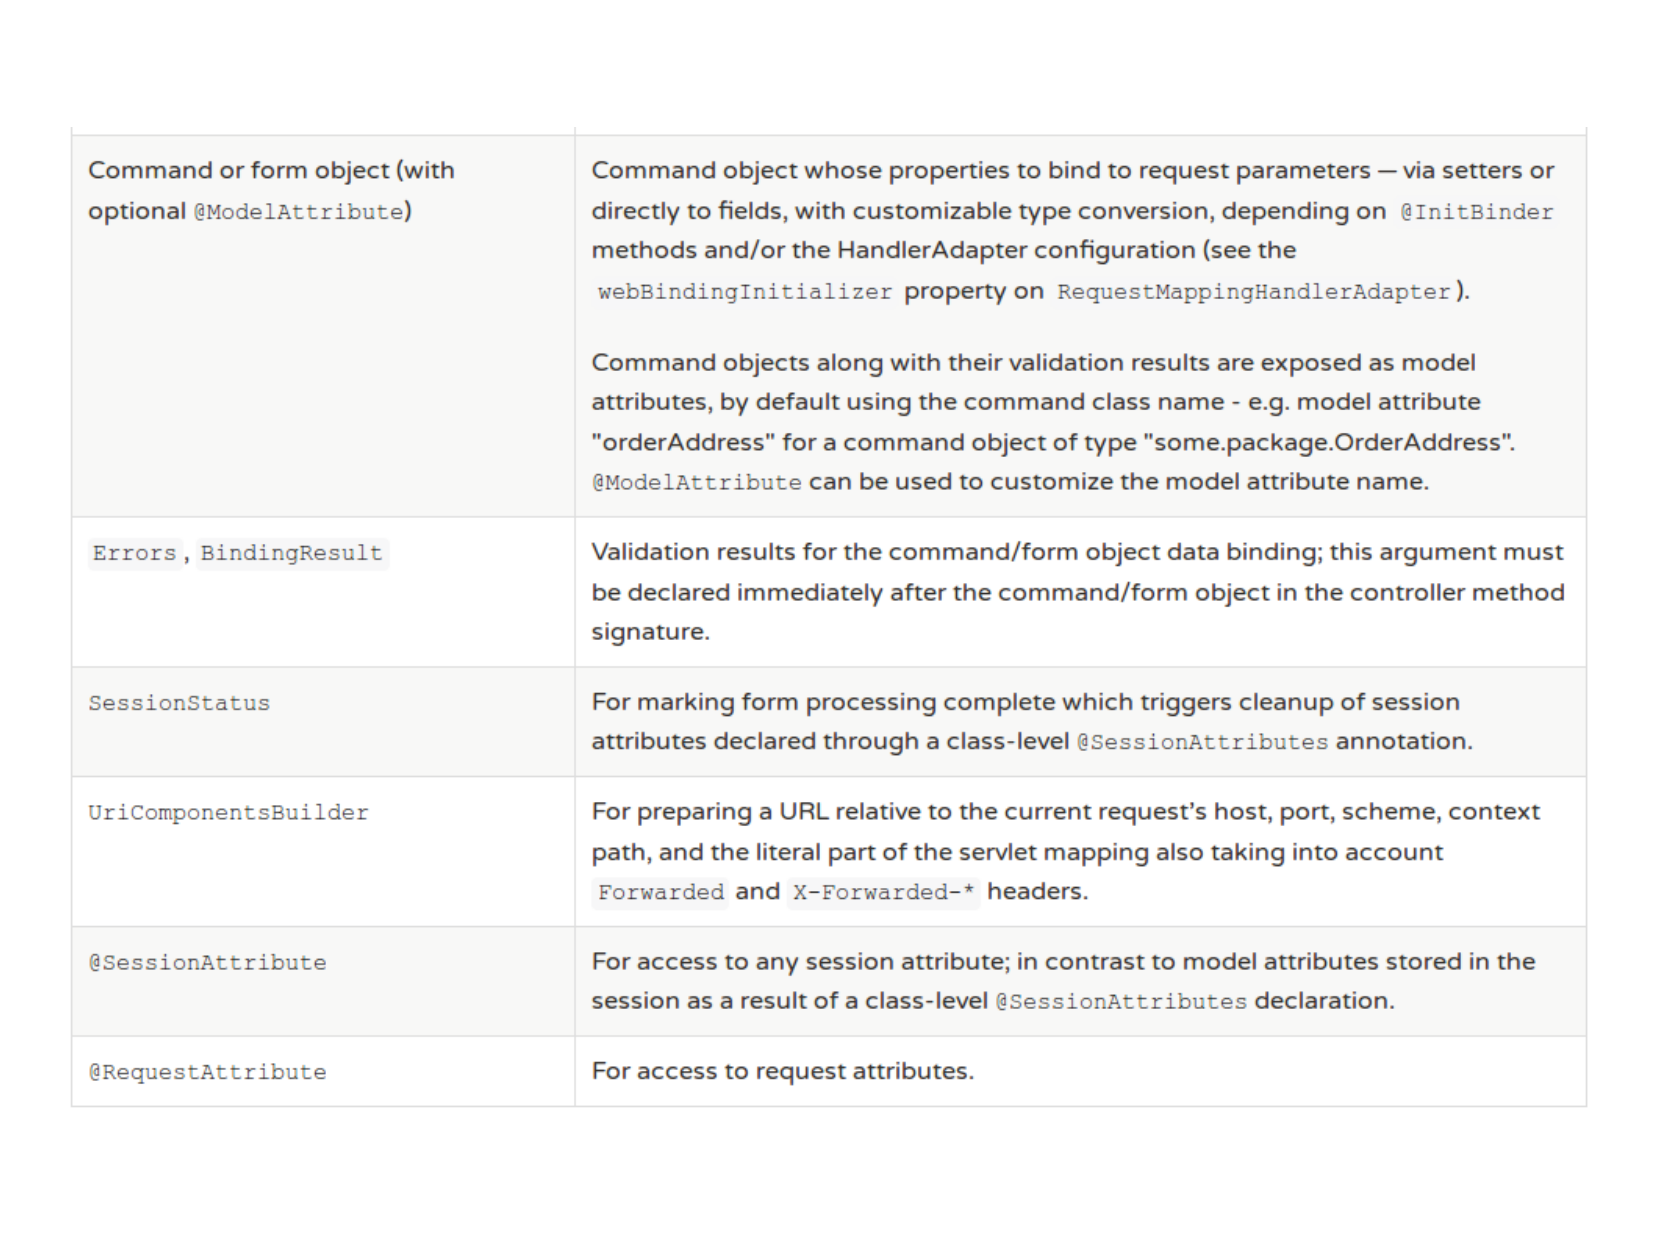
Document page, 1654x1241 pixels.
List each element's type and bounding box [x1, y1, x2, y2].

picture [68, 127, 1597, 1120]
